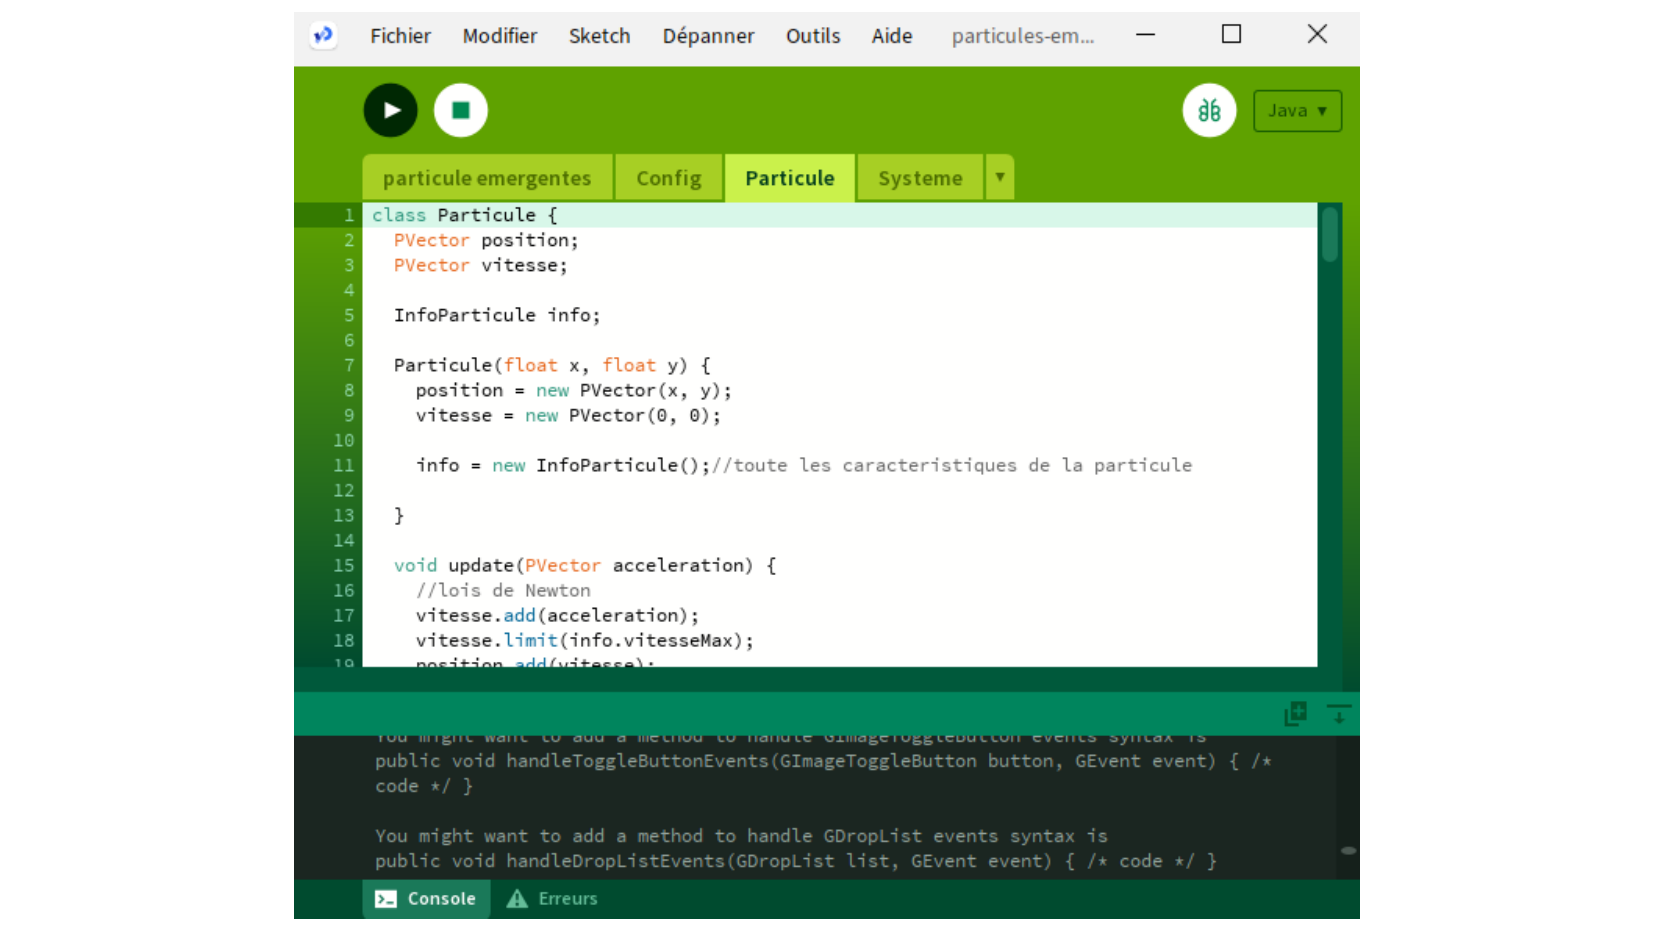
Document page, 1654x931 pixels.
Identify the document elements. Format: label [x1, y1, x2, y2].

picture [294, 12, 1360, 919]
